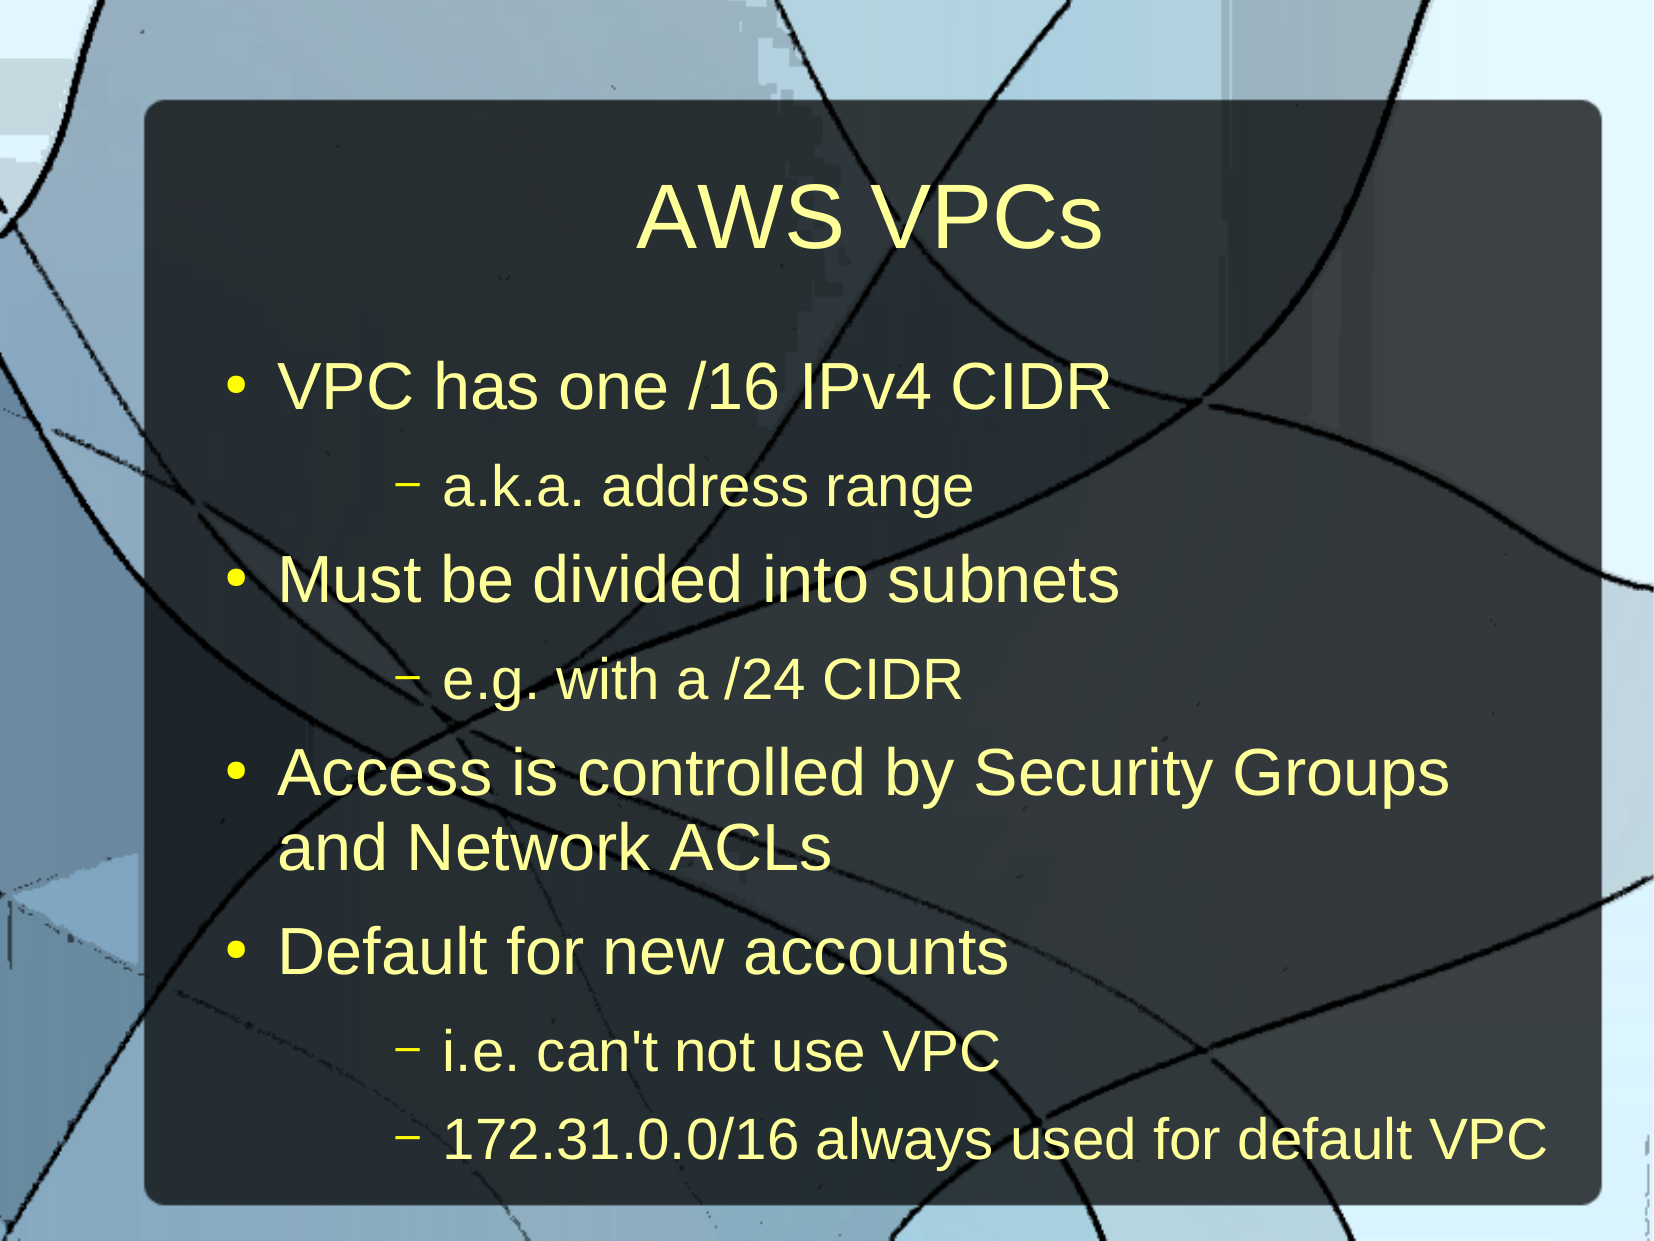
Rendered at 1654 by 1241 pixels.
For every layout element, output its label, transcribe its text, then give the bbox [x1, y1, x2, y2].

picture [0, 0, 1654, 1241]
title AWS VPCs [159, 108, 1583, 325]
list VPC has one /16 IPv4 CIDR a.k.a. address range Must be divided into subnets e.g. with a /24 CIDR Access is controlled by Security Groups and Network ACLs Default for new accounts i.e. can't not use VPC 172.31.0.0/16 always used for default VPC [206, 349, 1571, 1173]
